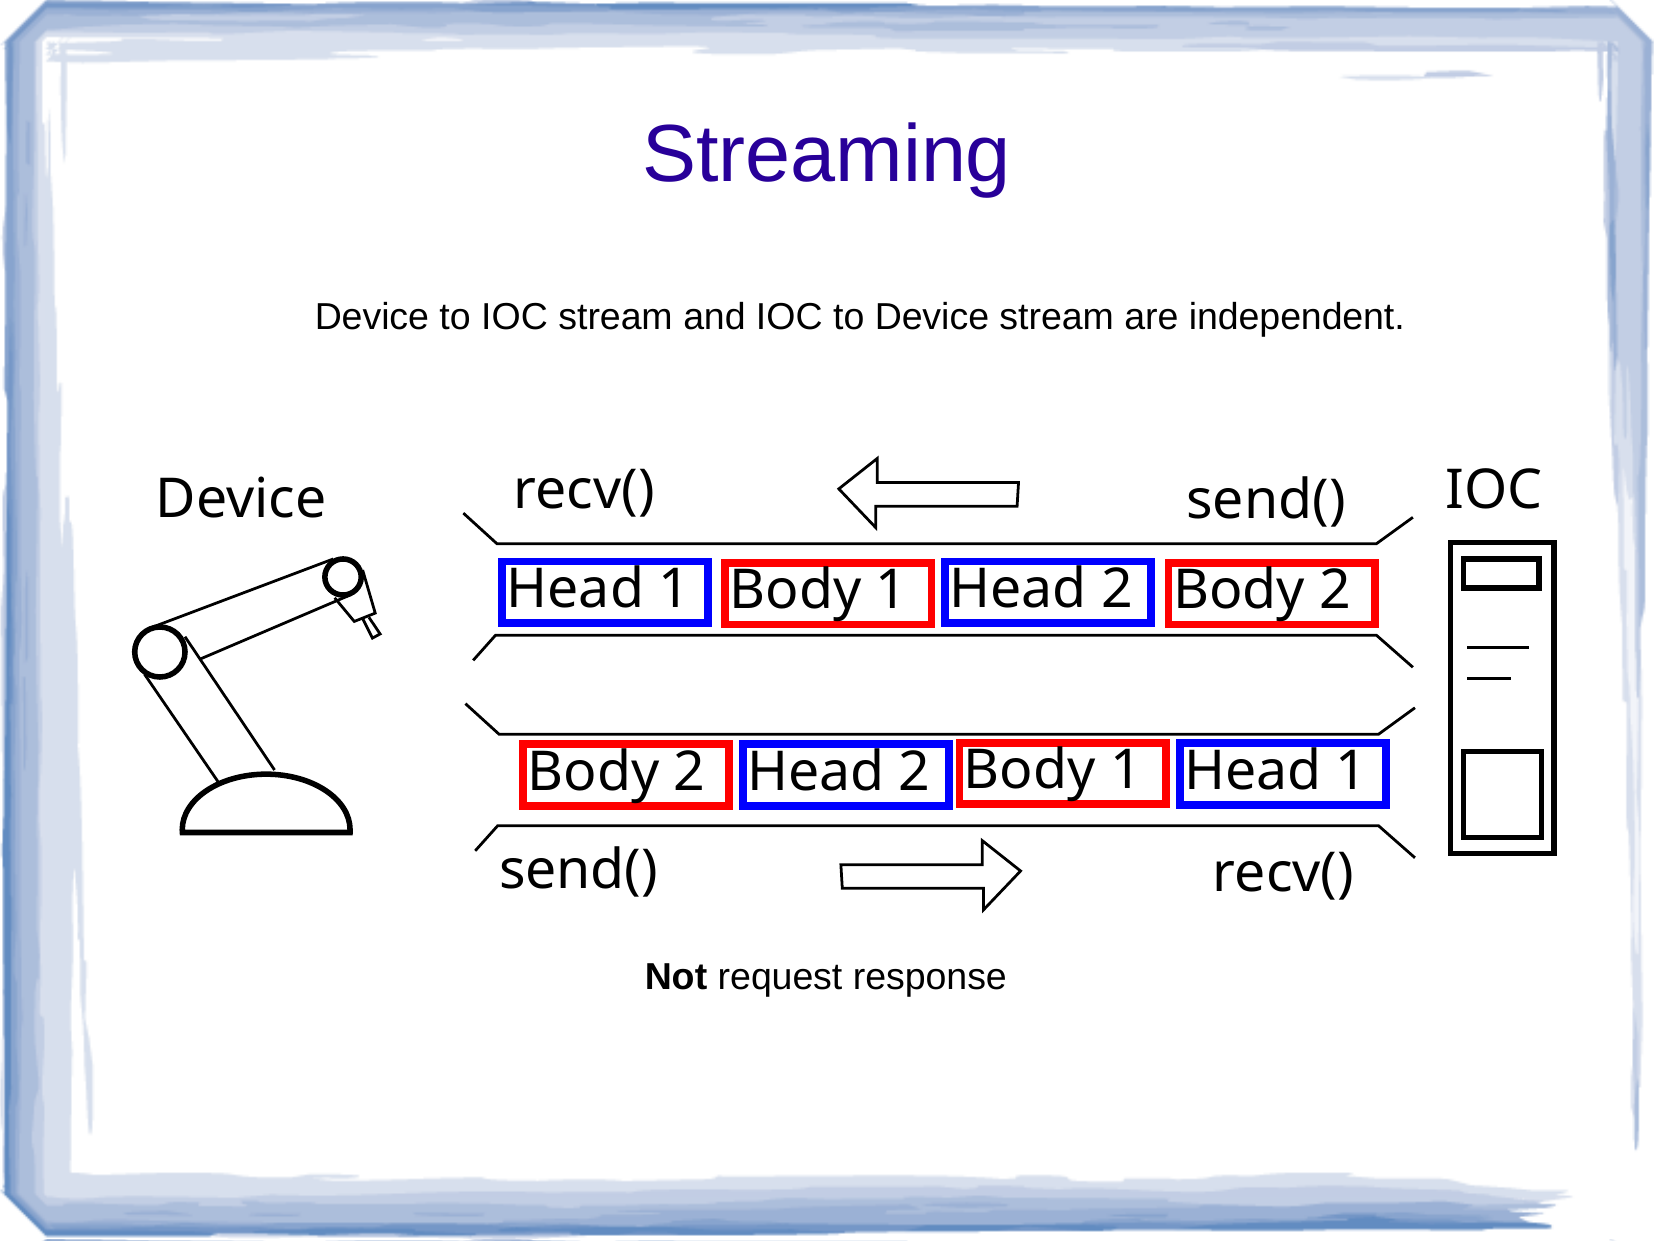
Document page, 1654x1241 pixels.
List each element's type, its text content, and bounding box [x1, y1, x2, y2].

text_box Device to IOC stream and IOC to Device stream are independent. [300, 288, 1576, 346]
text_box Not request response [630, 948, 1022, 1006]
title Streaming [82, 49, 1571, 257]
picture [0, 0, 1654, 1241]
